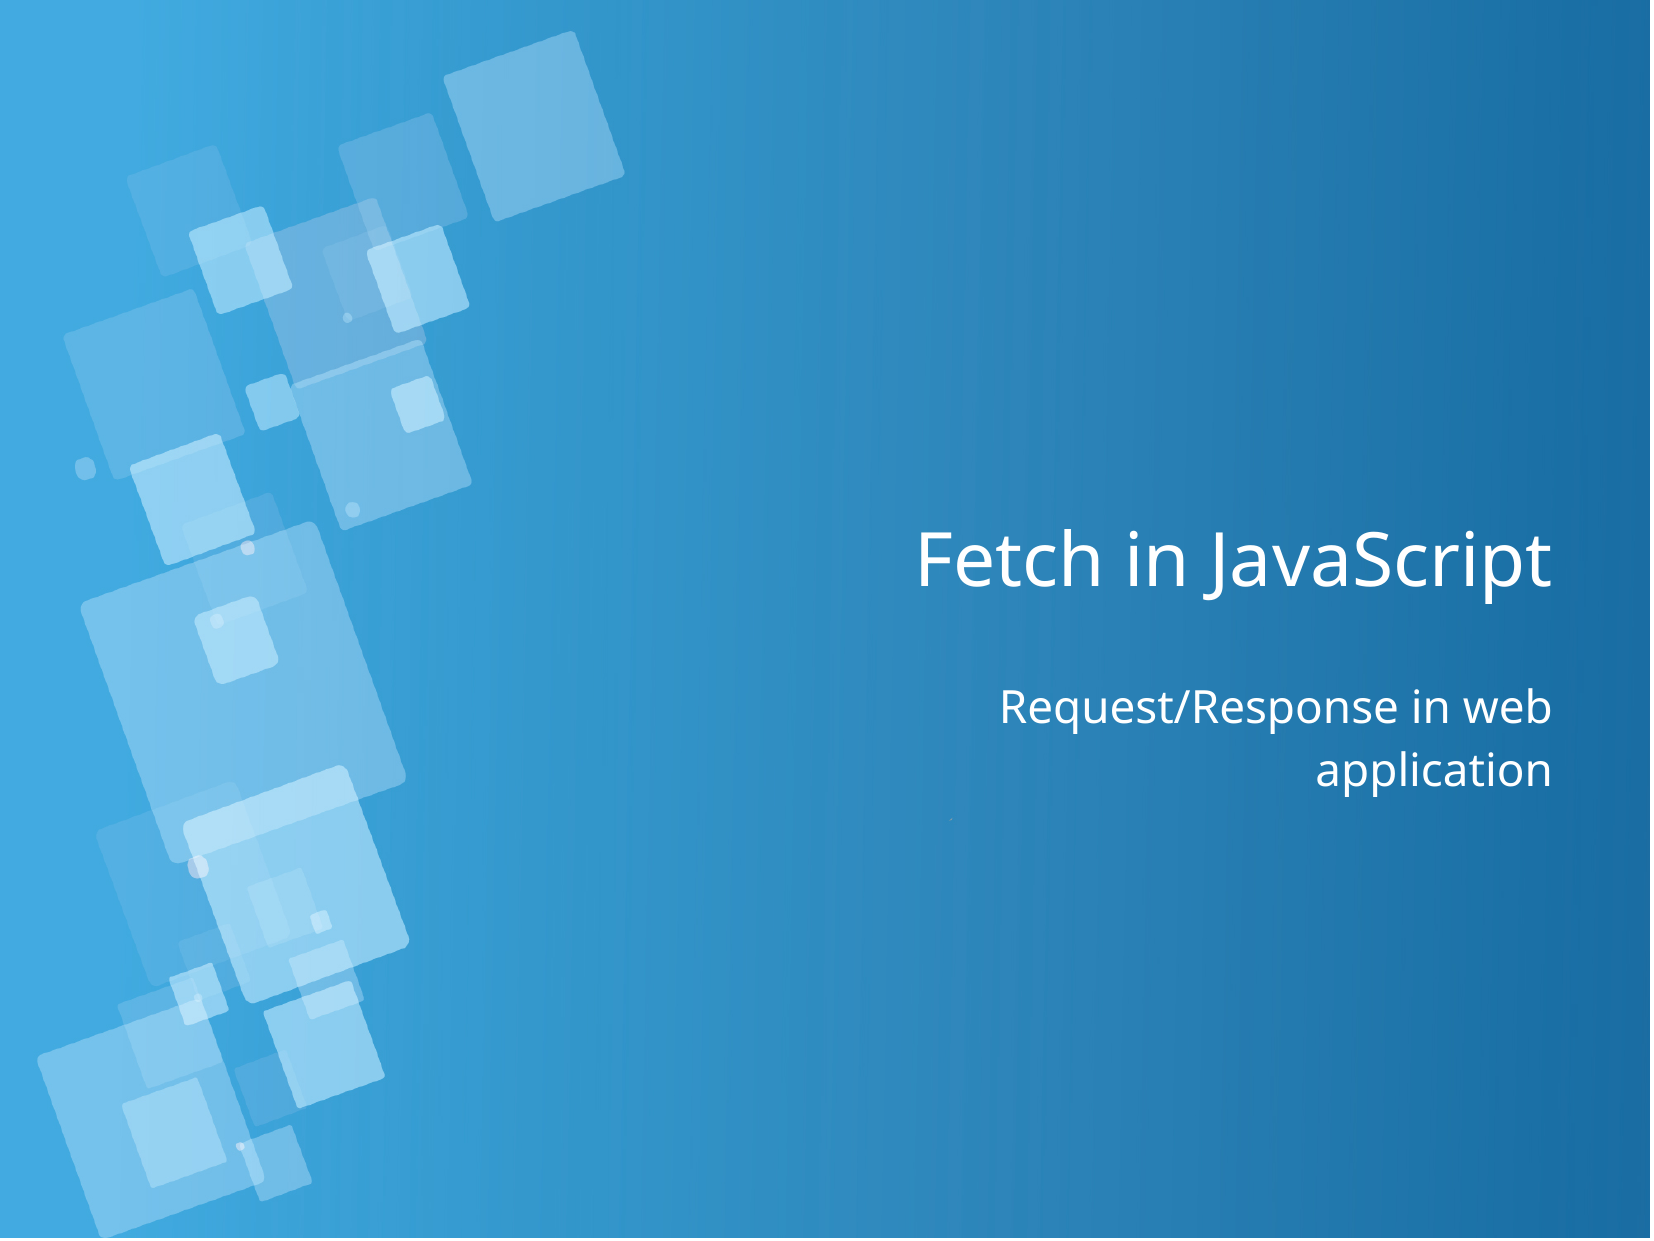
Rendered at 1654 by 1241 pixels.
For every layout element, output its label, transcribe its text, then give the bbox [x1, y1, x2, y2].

subtitle Request/Response in web application [862, 680, 1554, 794]
picture [0, 0, 1650, 1238]
title Fetch in JavaScript [627, 467, 1554, 648]
